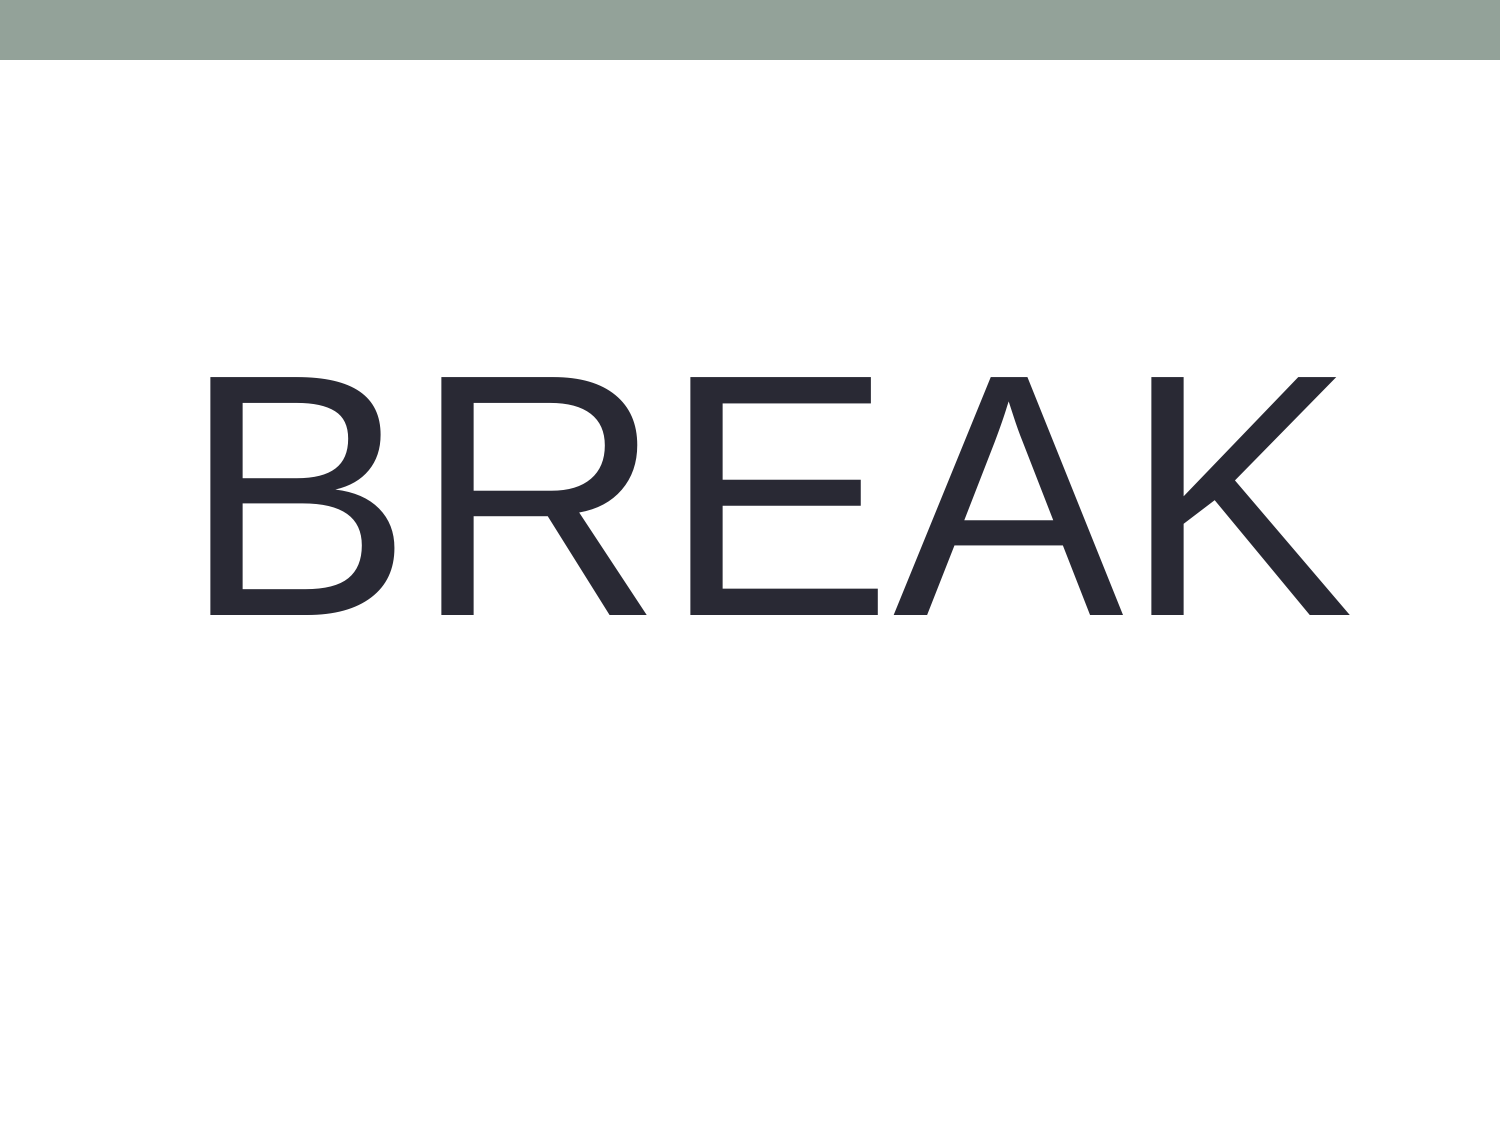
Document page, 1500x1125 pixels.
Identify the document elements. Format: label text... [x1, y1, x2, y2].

list BREAK [75, 262, 1426, 1063]
